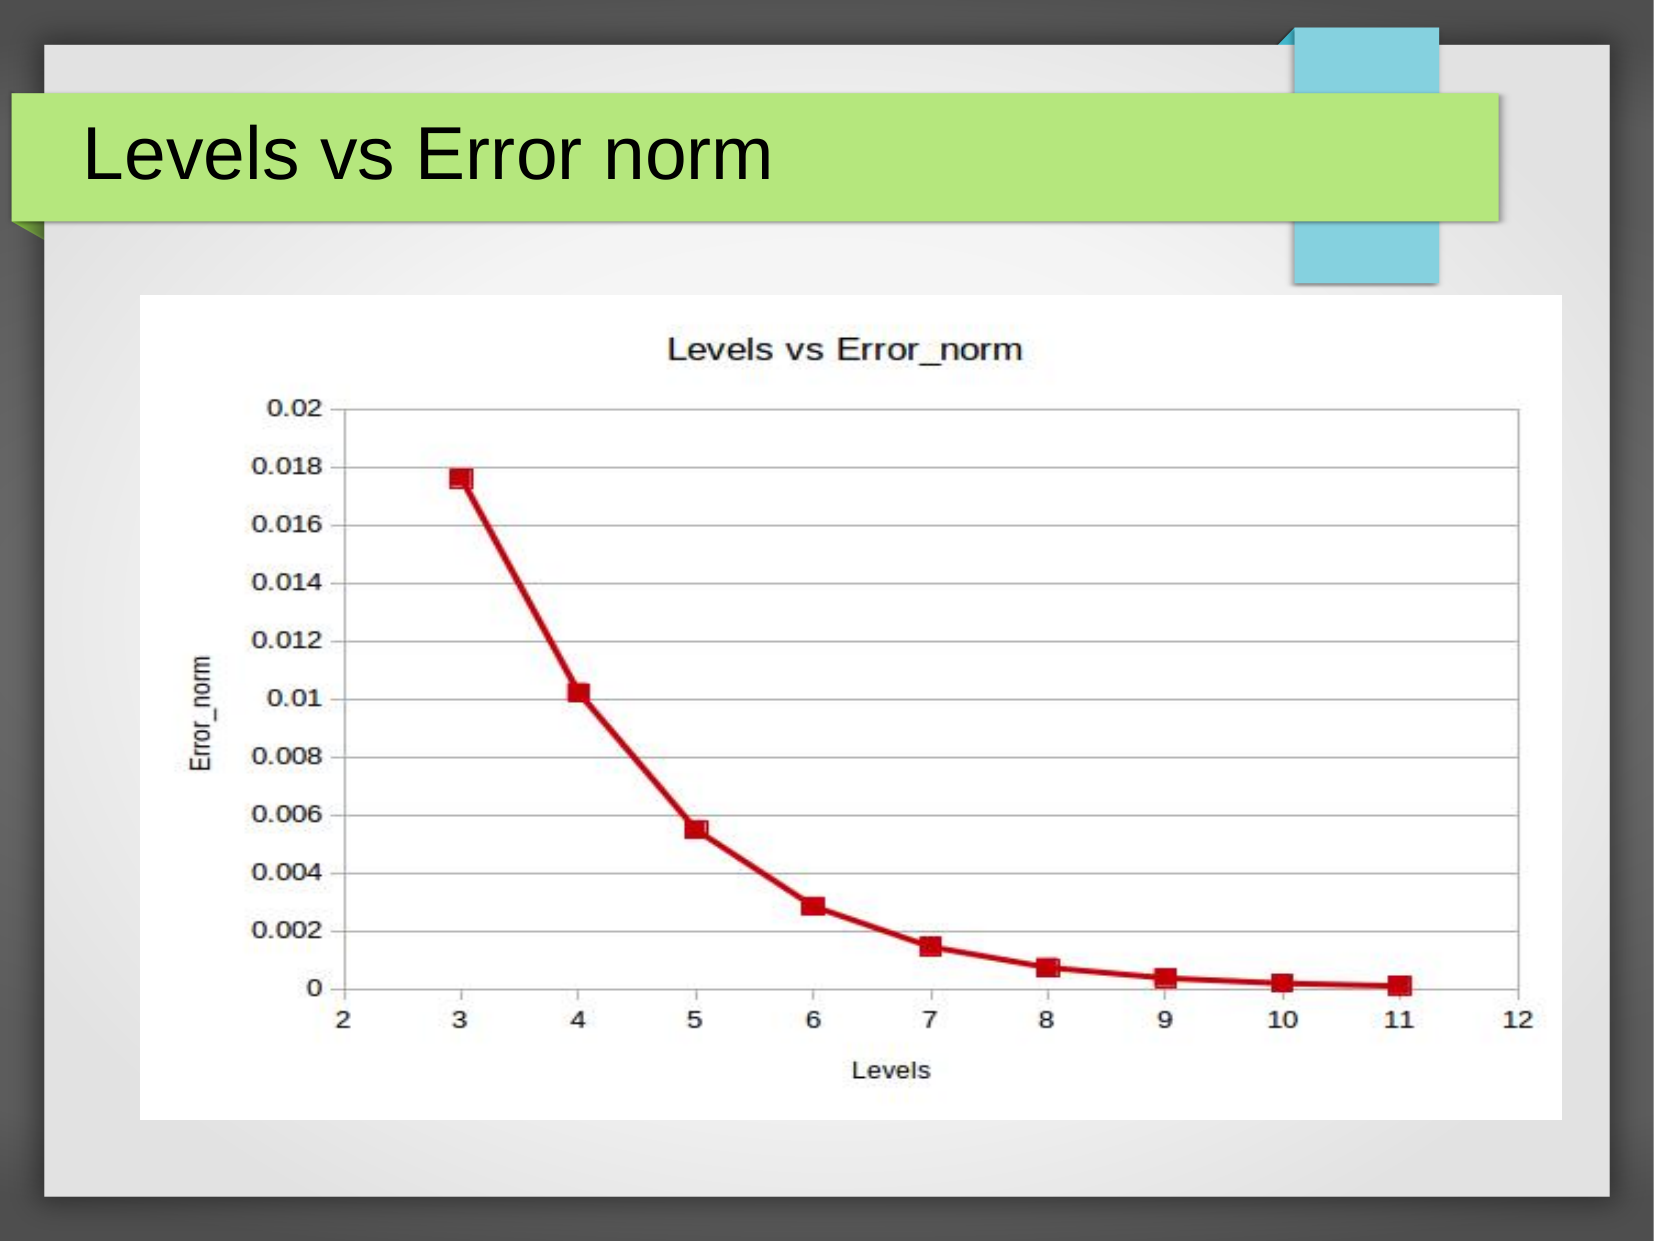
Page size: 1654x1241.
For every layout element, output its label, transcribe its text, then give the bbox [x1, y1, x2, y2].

title Levels vs Error norm [82, 94, 1264, 213]
picture [0, 0, 1654, 1241]
